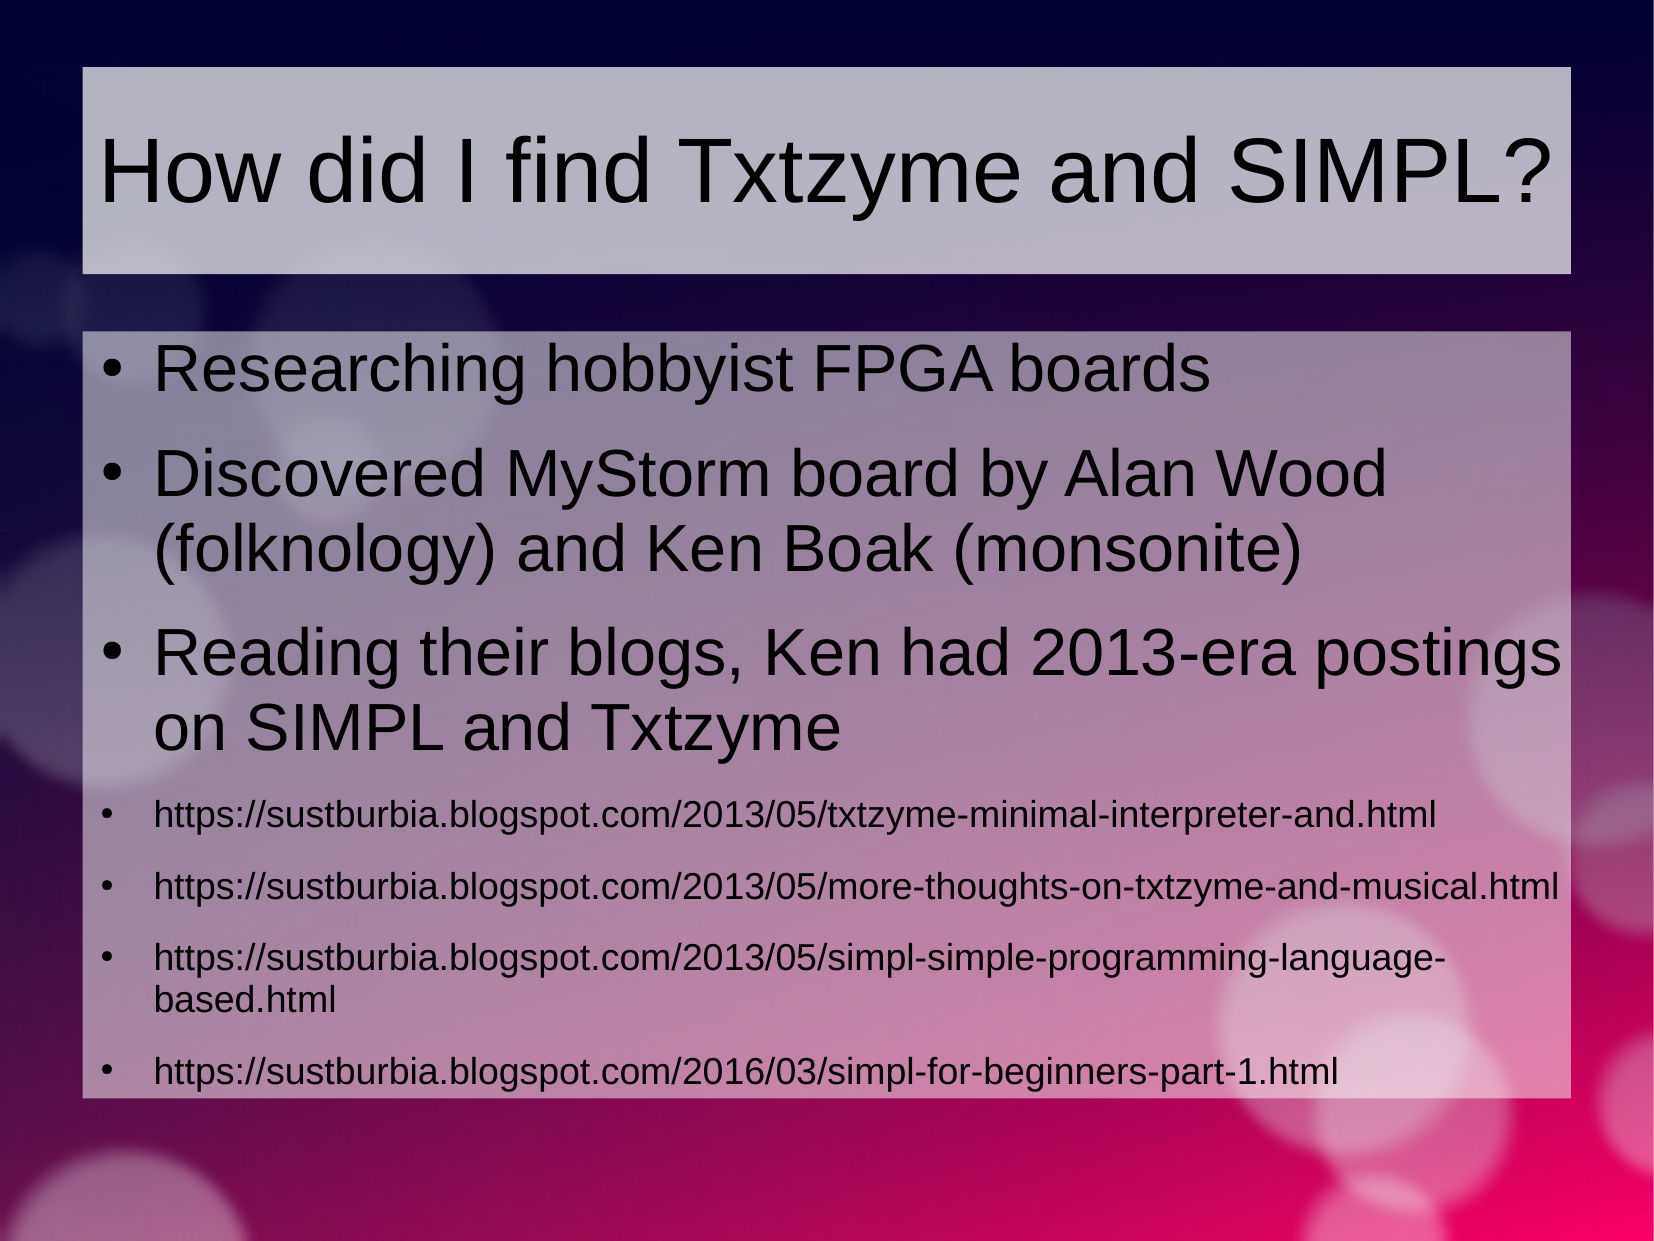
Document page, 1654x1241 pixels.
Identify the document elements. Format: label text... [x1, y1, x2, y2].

title How did I find Txtzyme and SIMPL? [82, 67, 1571, 275]
list Researching hobbyist FPGA boards Discovered MyStorm board by Alan Wood (folknology) and Ken Boak (monsonite) Reading their blogs, Ken had 2013-era postings on SIMPL and Txtzyme https://sustburbia.blogspot.com/2013/05/txtzyme-minimal-interpreter-and.html https://sustburbia.blogspot.com/2013/05/more-thoughts-on-txtzyme-and-musical.html https://sustburbia.blogspot.com/2013/05/simpl-simple-programming-language-based.html https://sustburbia.blogspot.com/2016/03/simpl-for-beginners-part-1.html [82, 331, 1571, 1099]
picture [0, 0, 1654, 1241]
